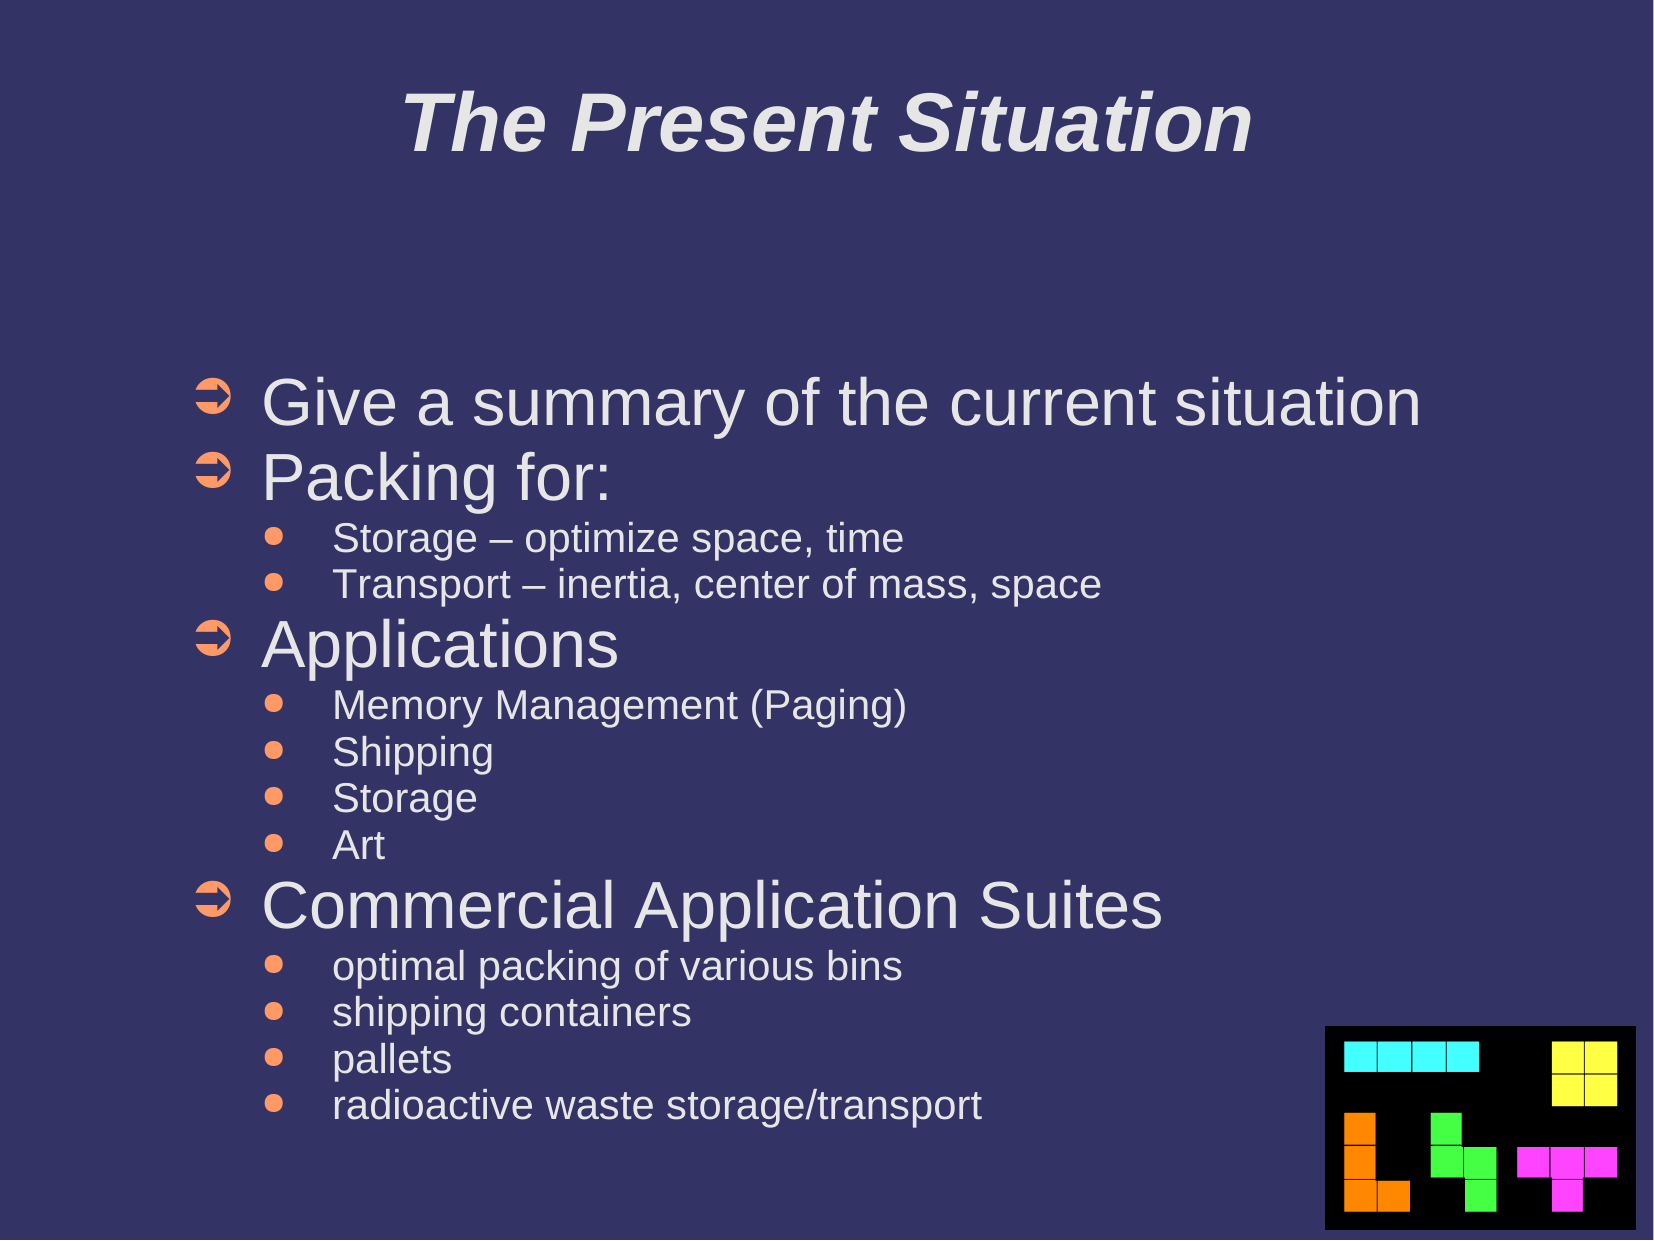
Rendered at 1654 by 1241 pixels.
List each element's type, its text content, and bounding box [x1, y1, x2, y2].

list Give a summary of the current situation Packing for: Storage – optimize space, time Transport – inertia, center of mass, space Applications Memory Management (Paging) Shipping Storage Art Commercial Application Suites optimal packing of various bins shipping containers pallets radioactive waste storage/transport [178, 364, 1570, 1147]
picture [1325, 1026, 1636, 1230]
title The Present Situation [121, 19, 1534, 227]
